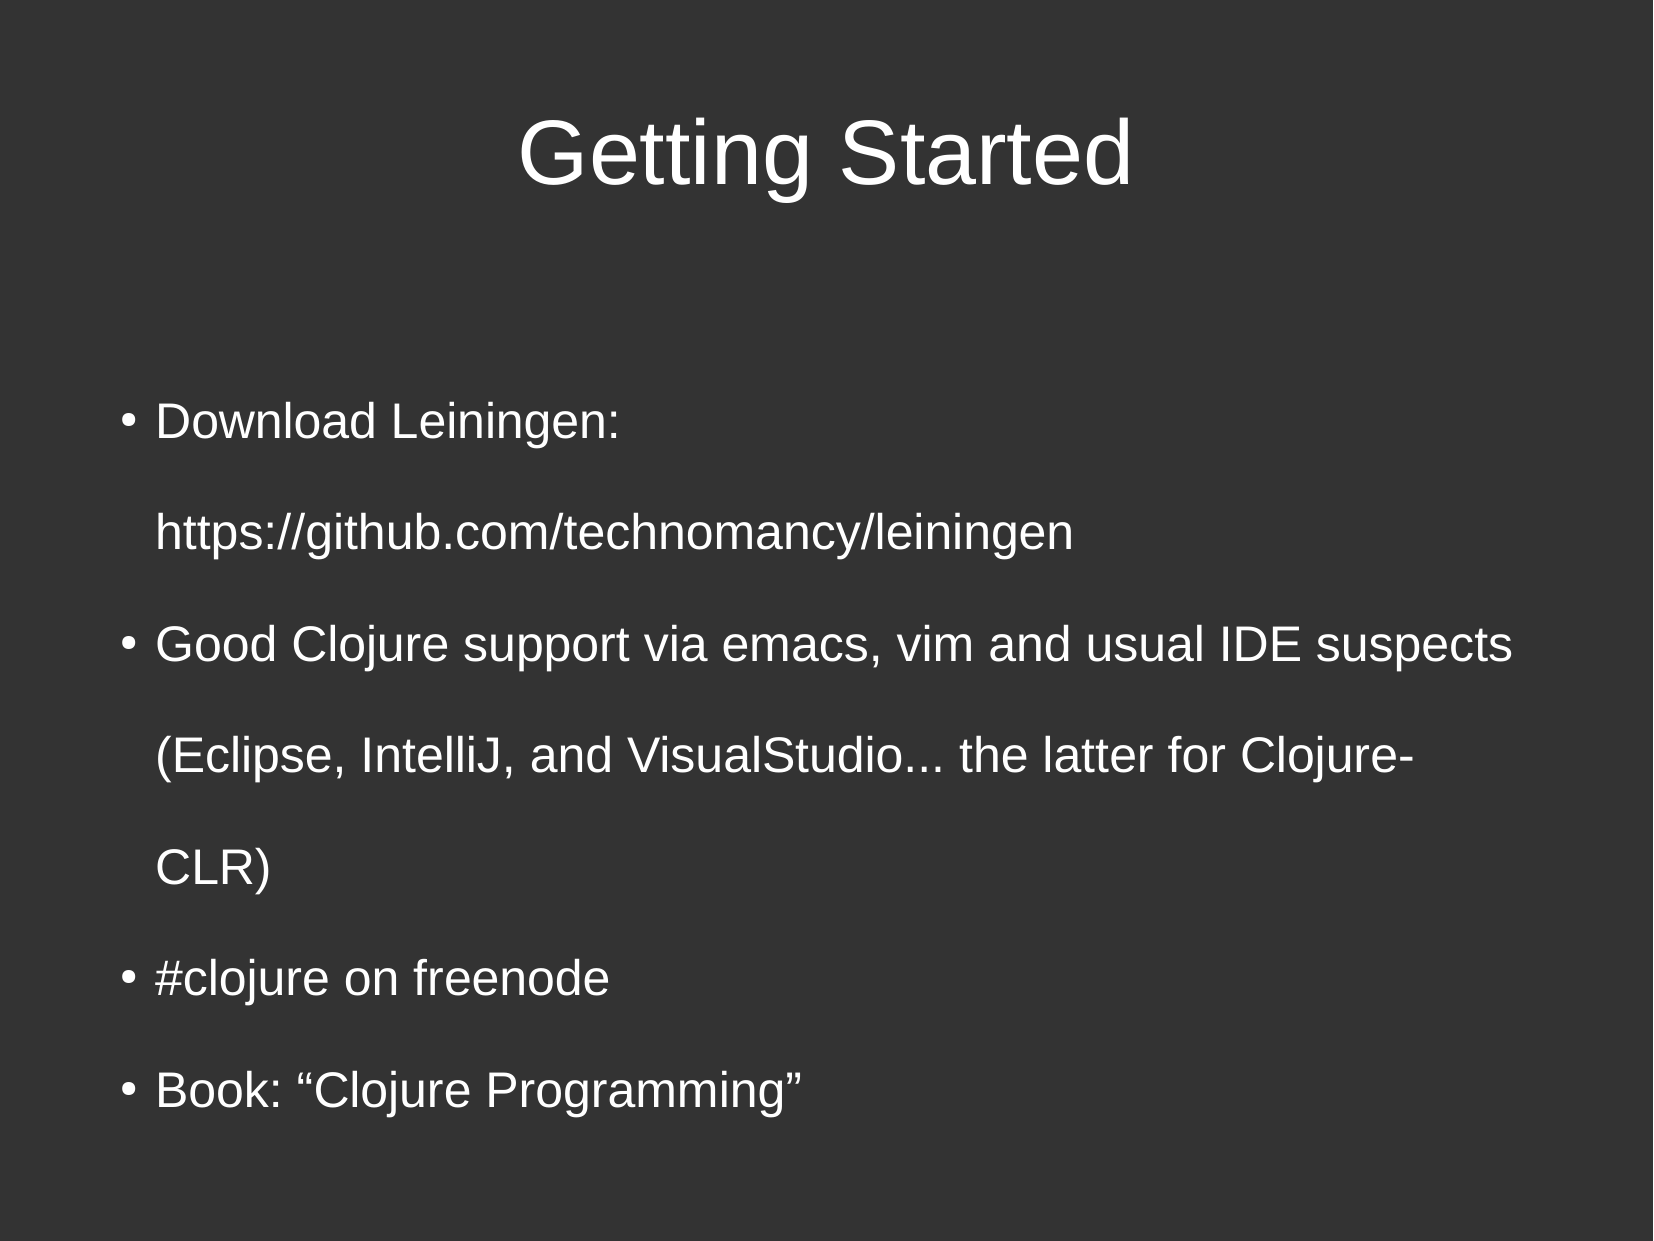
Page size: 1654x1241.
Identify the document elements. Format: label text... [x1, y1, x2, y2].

title Getting Started [82, 49, 1571, 257]
text_box Download Leiningen: https://github.com/technomancy/leiningen Good Clojure support via emacs, vim and usual IDE suspects (Eclipse, IntelliJ, and VisualStudio... the latter for Clojure-CLR) #clojure on freenode Book: “Clojure Programming” [105, 330, 1546, 1070]
